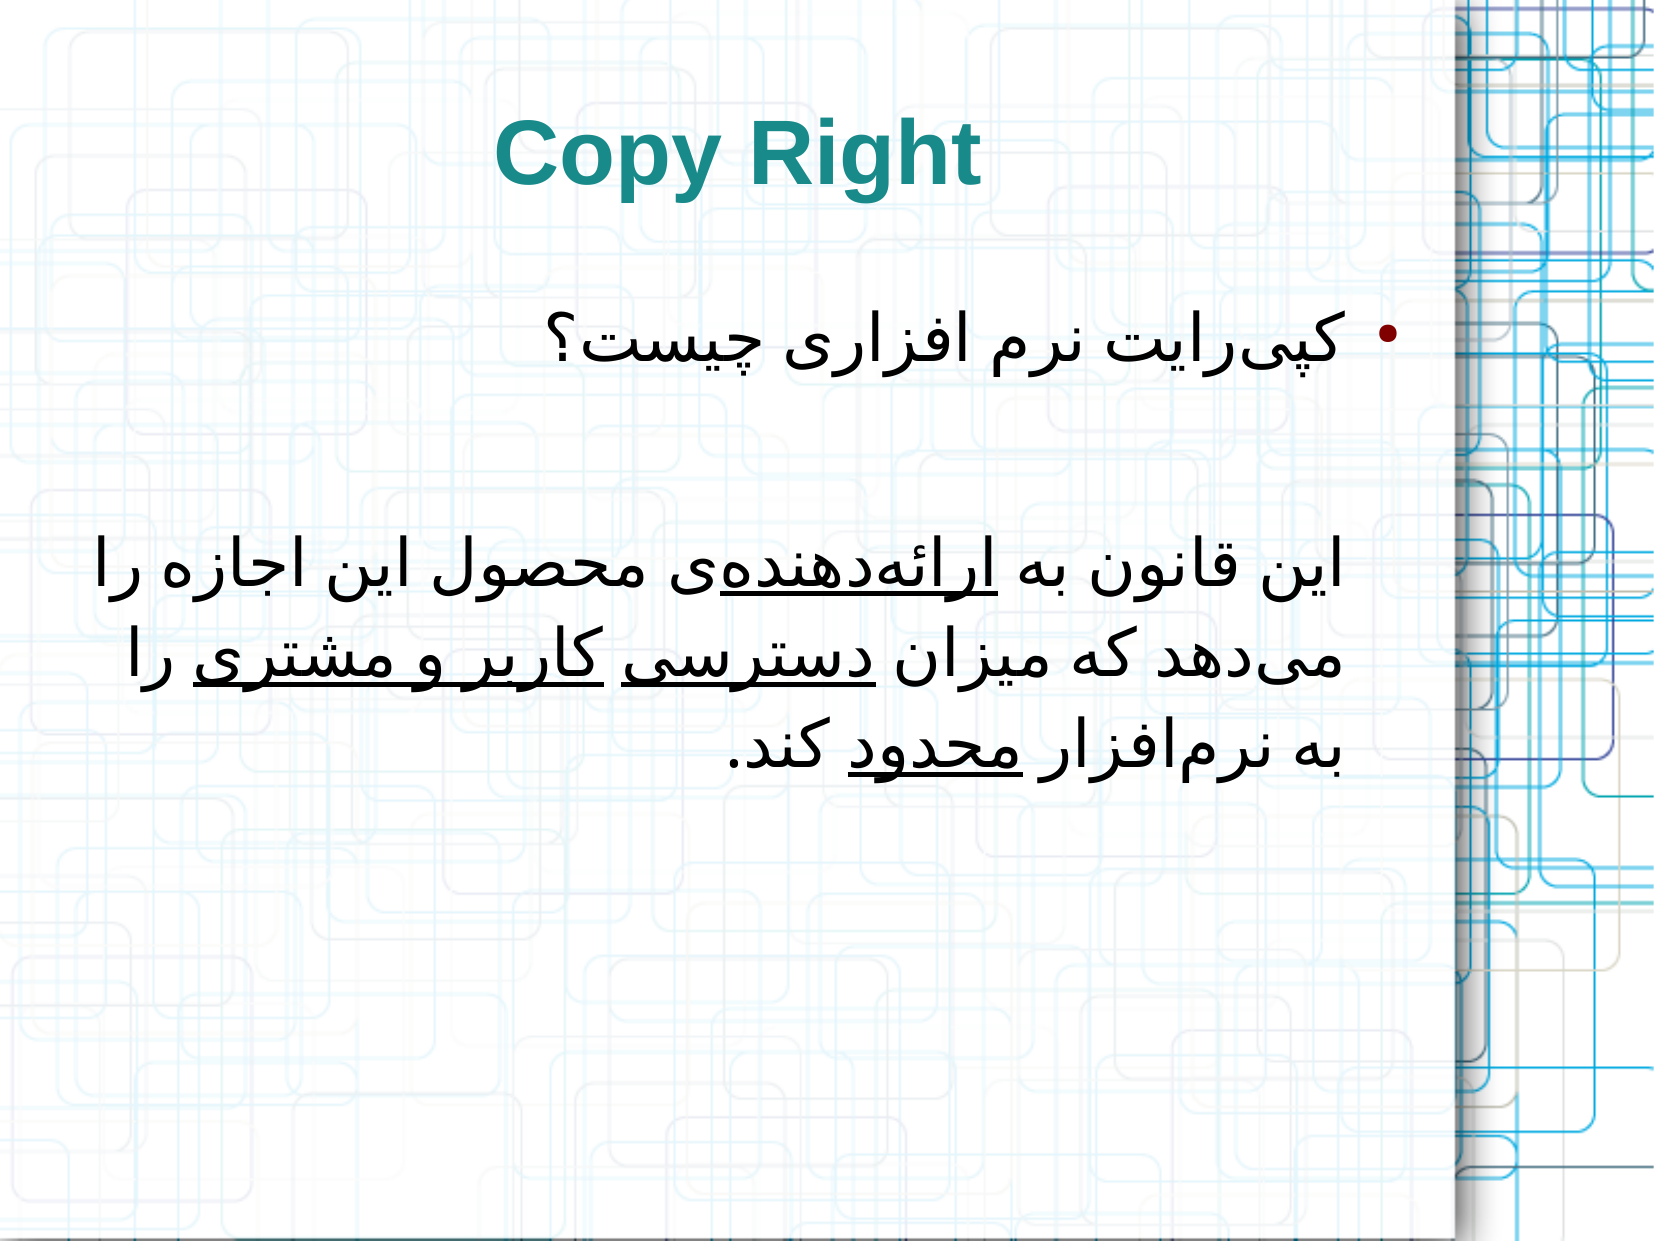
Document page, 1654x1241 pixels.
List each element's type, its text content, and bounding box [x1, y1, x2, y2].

title Copy Right [59, 49, 1418, 257]
picture [0, 0, 1654, 1241]
list کپی‌رایت نرم افزاری چیست؟ این قانون به ارائه‌دهنده‌ی محصول این اجازه را می‌دهد که میزان دسترسی کاربر و مشتری را به نرم‌افزار محدود کند. [82, 290, 1418, 1109]
